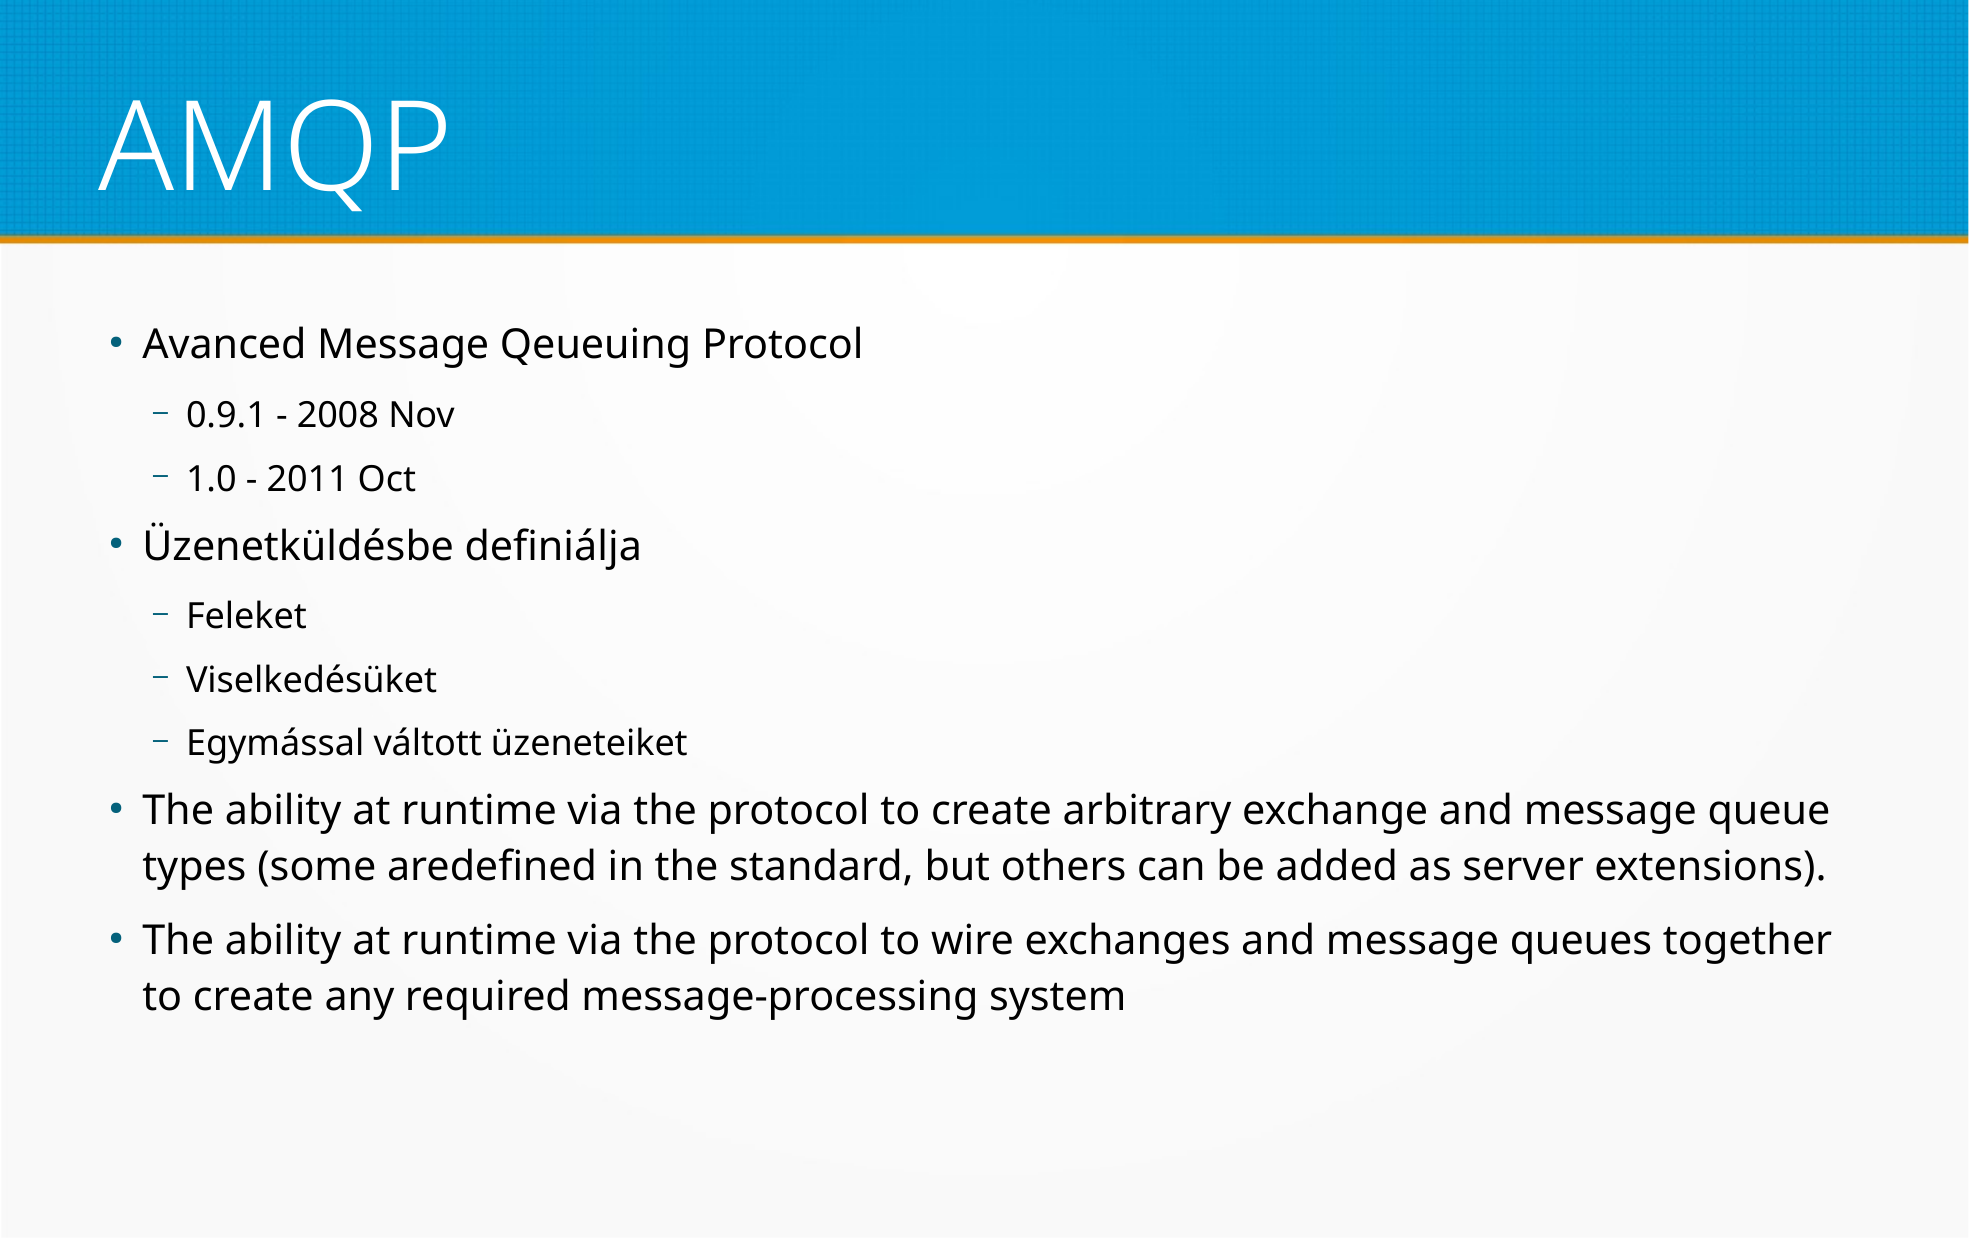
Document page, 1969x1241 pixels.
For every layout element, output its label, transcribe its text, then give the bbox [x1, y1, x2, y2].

picture [0, 233, 1969, 1241]
title AMQP [98, 19, 1870, 227]
list Avanced Message Qeueuing Protocol 0.9.1 - 2008 Nov 1.0 - 2011 Oct Üzenetküldésbe definiálja Feleket Viselkedésüket Egymással váltott üzeneteiket The ability at runtime via the protocol to create arbitrary exchange and message queue types (some aredefined in the standard, but others can be added as server extensions). The ability at runtime via the protocol to wire exchanges and message queues together to create any required message-processing system [98, 315, 1861, 1081]
